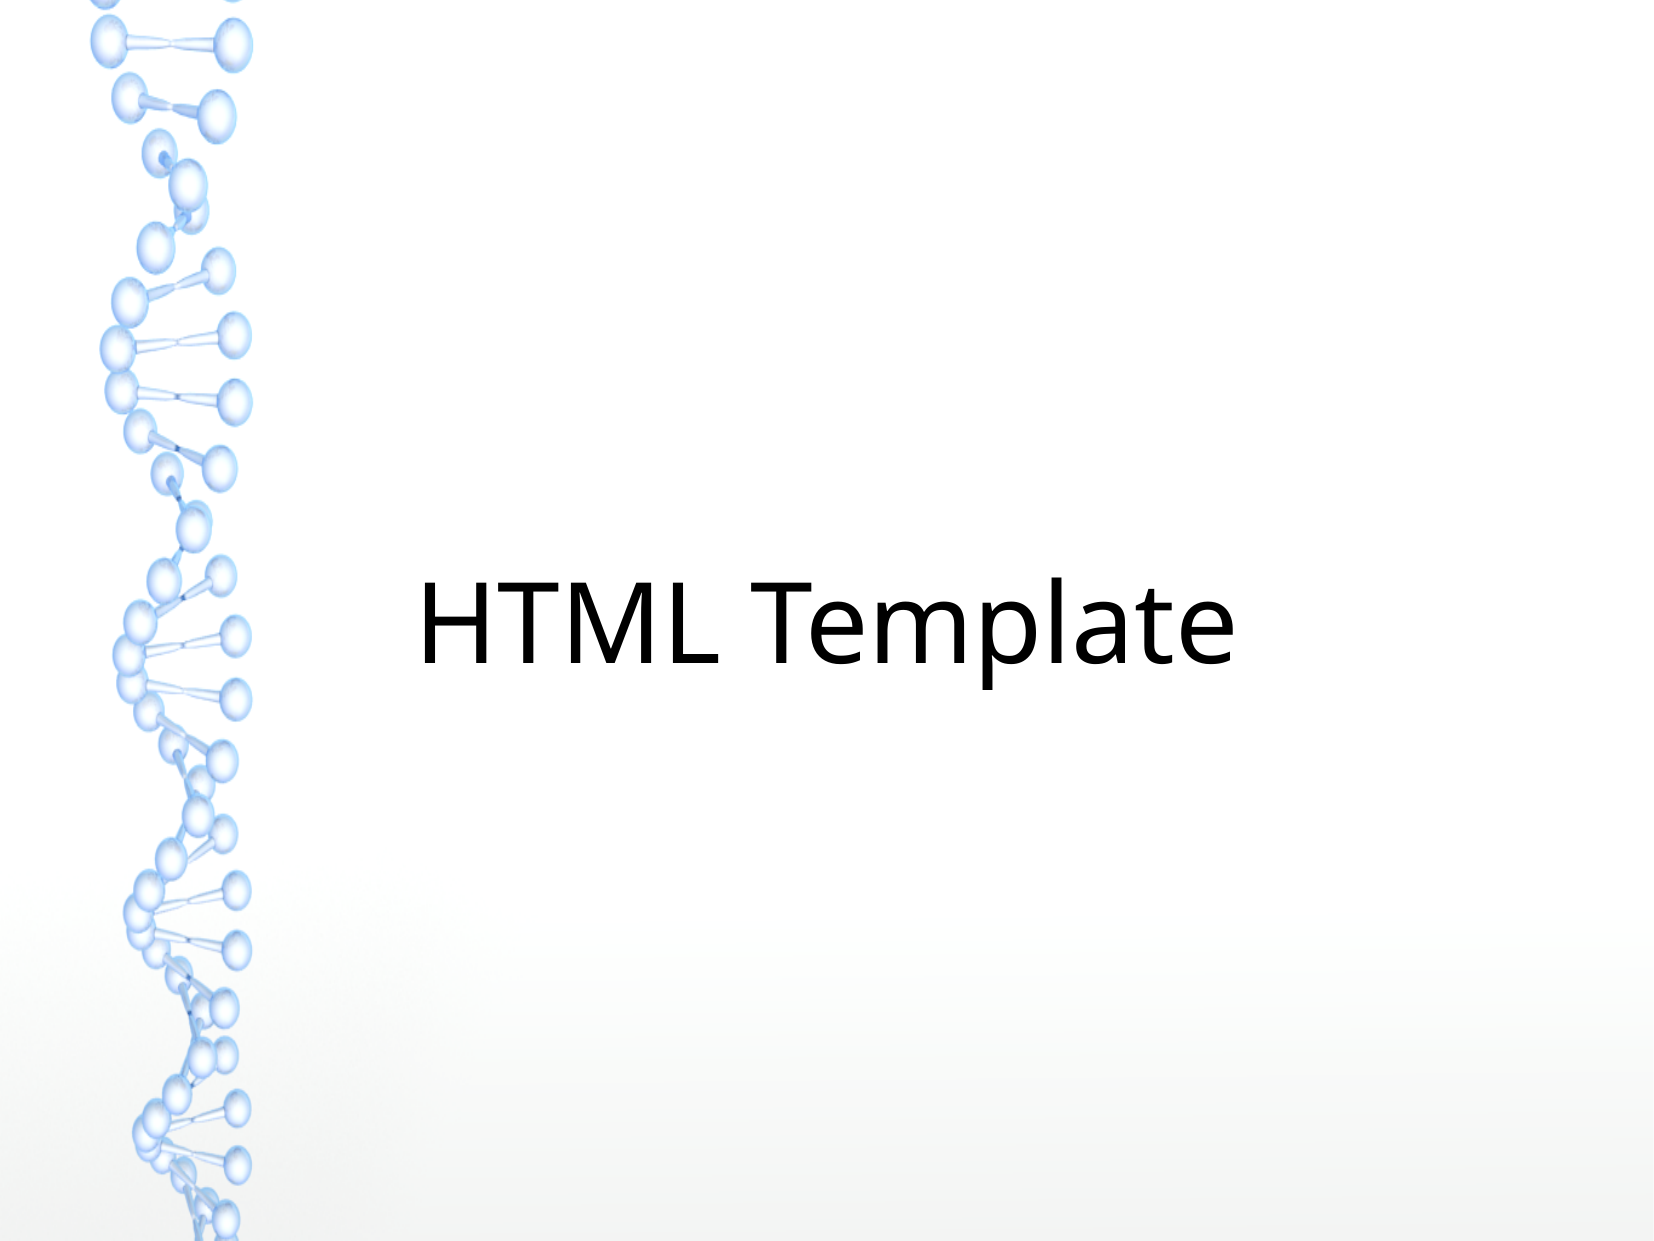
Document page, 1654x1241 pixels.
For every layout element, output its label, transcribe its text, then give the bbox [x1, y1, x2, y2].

subtitle HTML Template [162, 134, 1492, 1106]
picture [0, 0, 1654, 1241]
